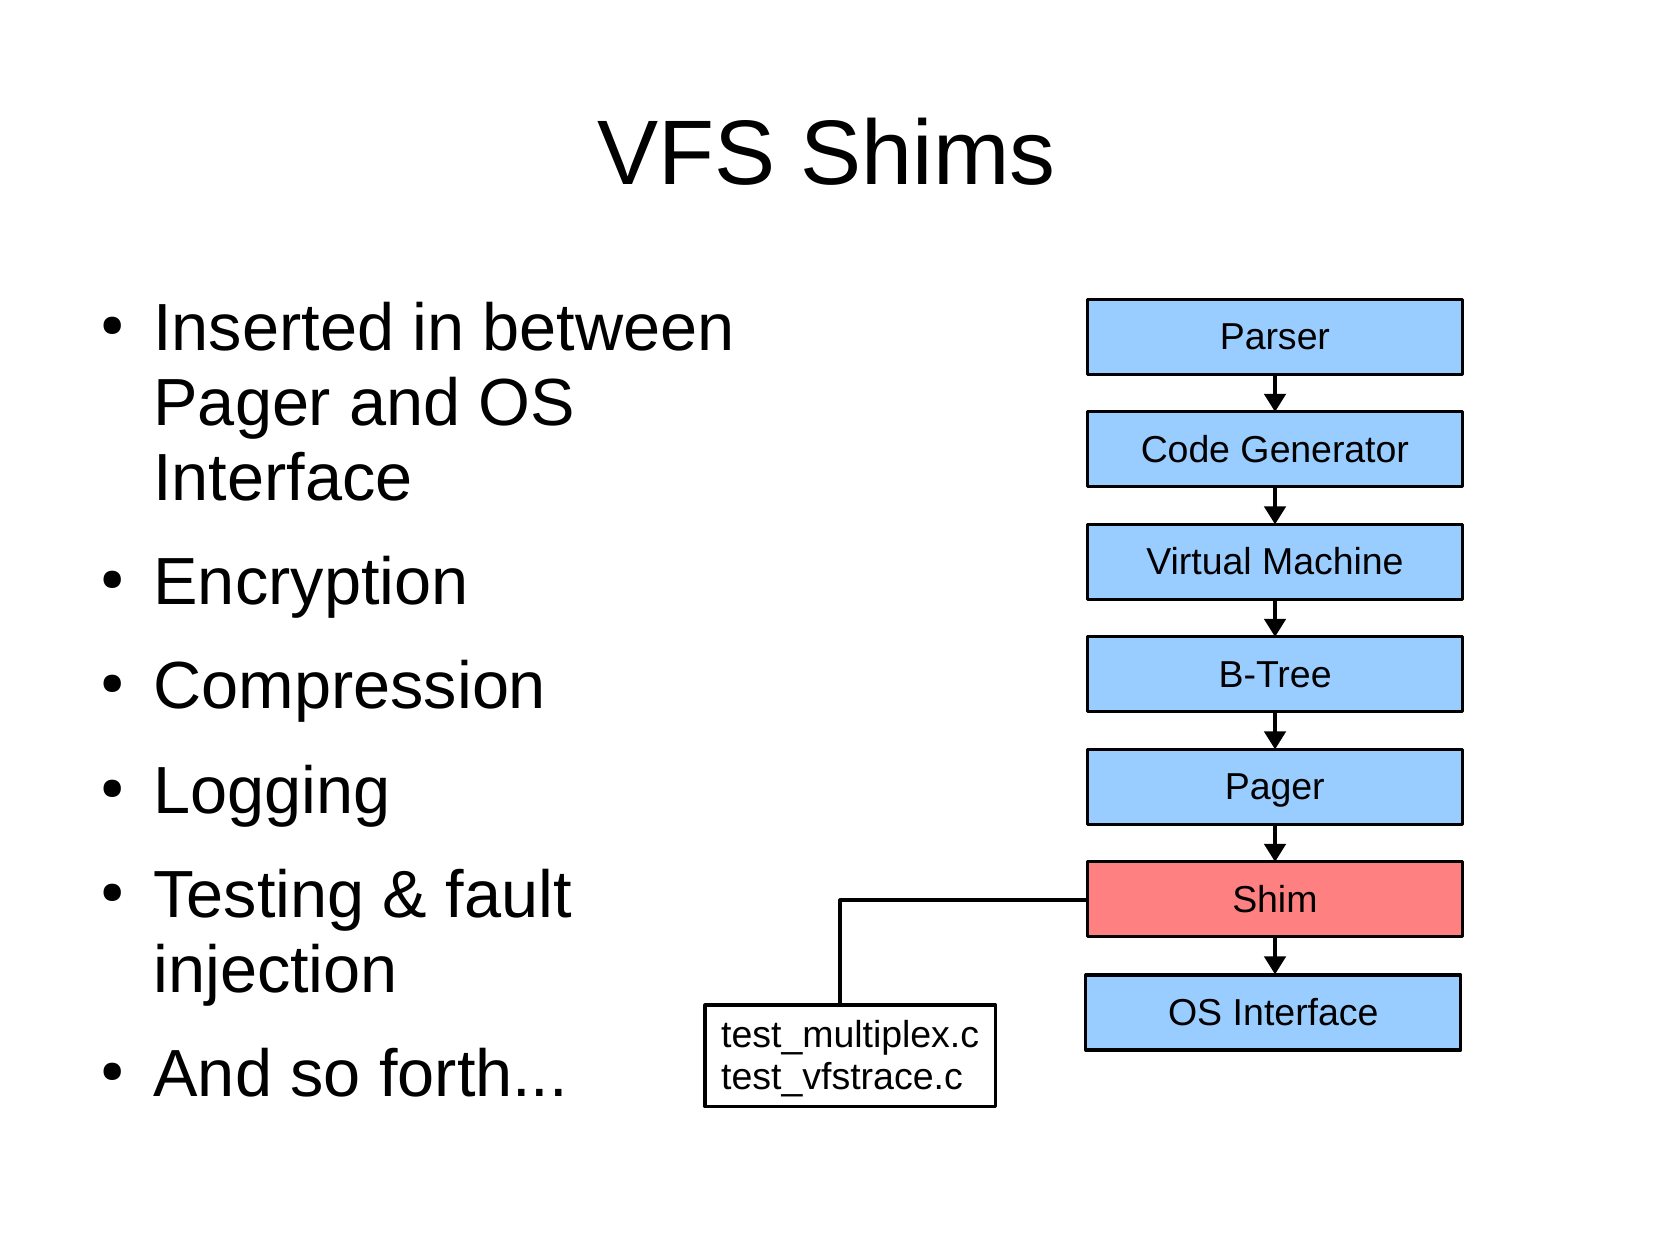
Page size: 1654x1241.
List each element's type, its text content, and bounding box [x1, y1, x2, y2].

text_box test_multiplex.c test_vfstrace.c [705, 1005, 996, 1107]
text_box Code Generator [1087, 411, 1463, 487]
text_box Virtual Machine [1087, 524, 1463, 600]
text_box OS Interface [1085, 975, 1461, 1051]
text_box Parser [1087, 299, 1463, 375]
list Inserted in between Pager and OS Interface Encryption Compression Logging Testing & fault injection And so forth... [82, 290, 809, 1111]
text_box Pager [1087, 749, 1463, 825]
title VFS Shims [82, 49, 1571, 257]
text_box Shim [1087, 861, 1463, 937]
text_box B-Tree [1087, 636, 1463, 712]
